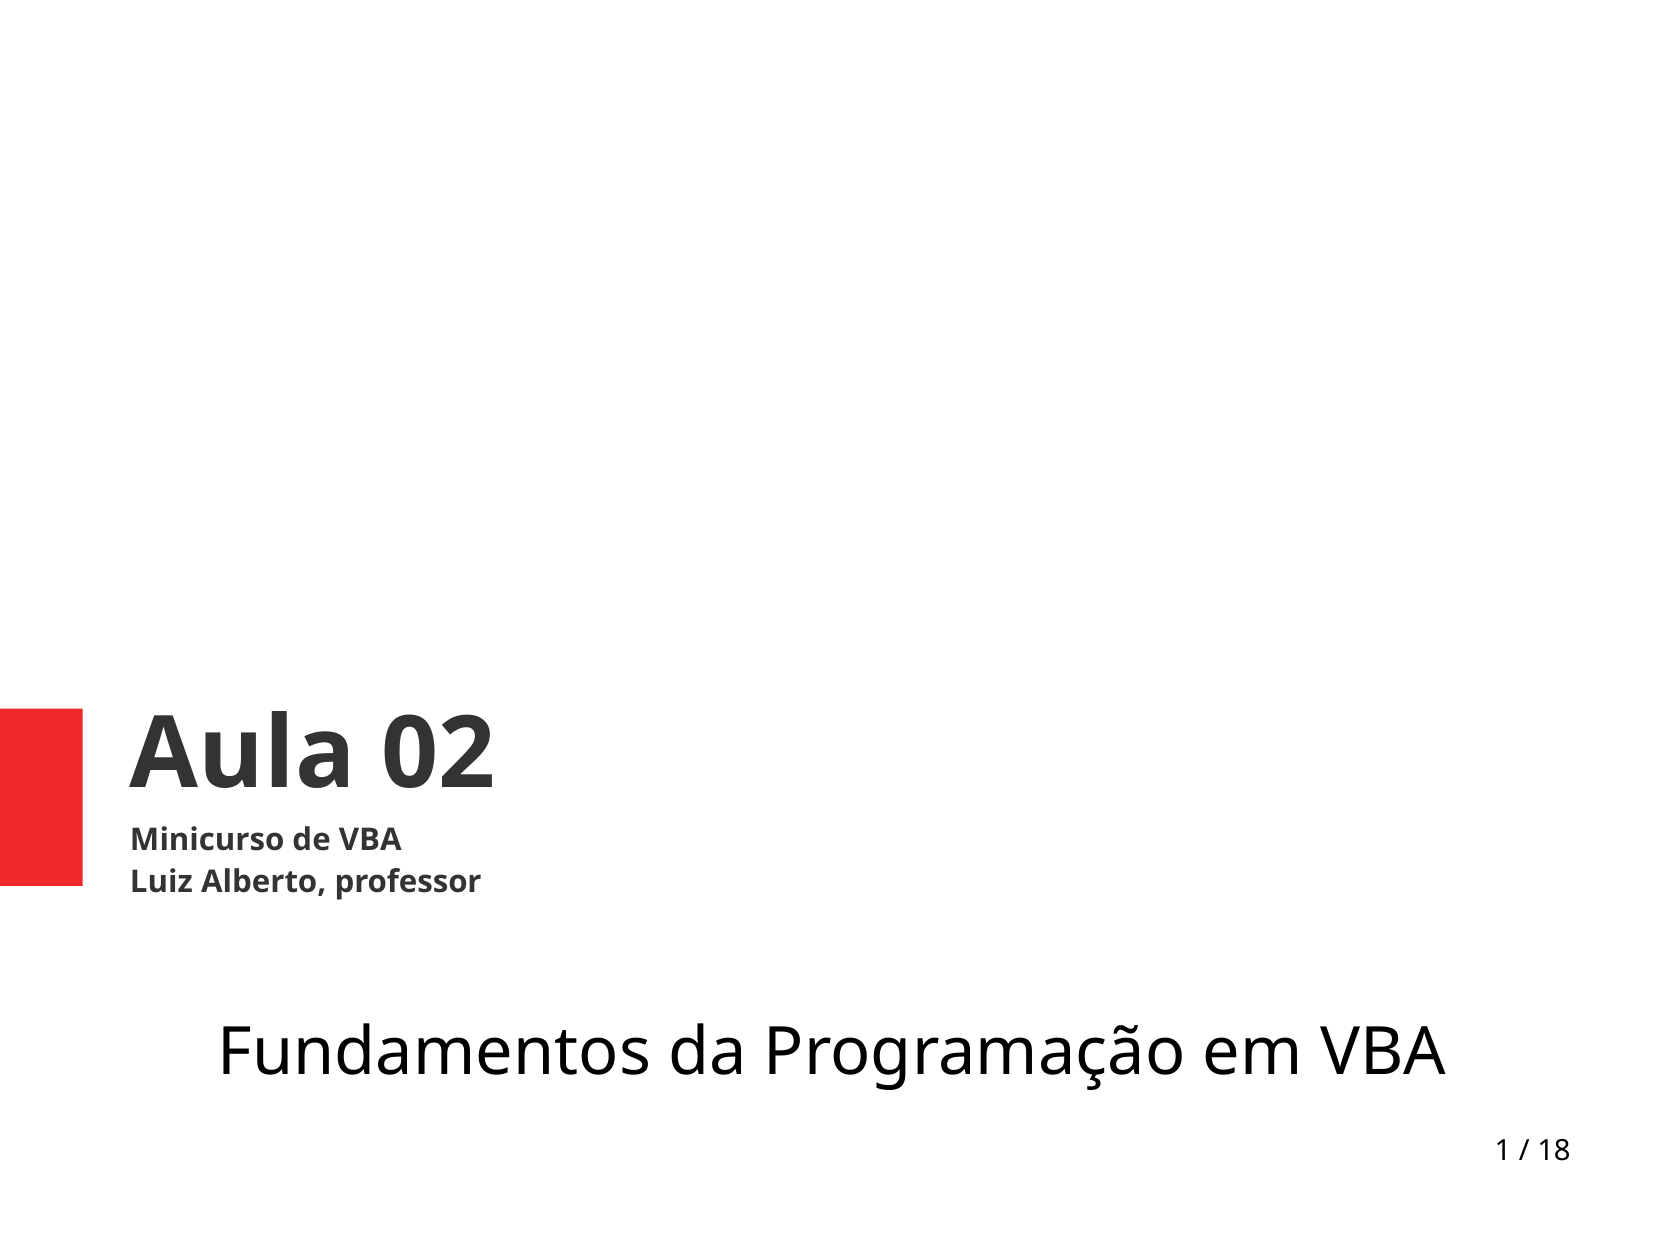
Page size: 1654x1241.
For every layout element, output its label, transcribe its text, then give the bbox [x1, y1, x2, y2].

subtitle Fundamentos da Programação em VBA [129, 968, 1536, 1130]
title Aula 02 Minicurso de VBA Luiz Alberto, professor [129, 655, 1536, 928]
